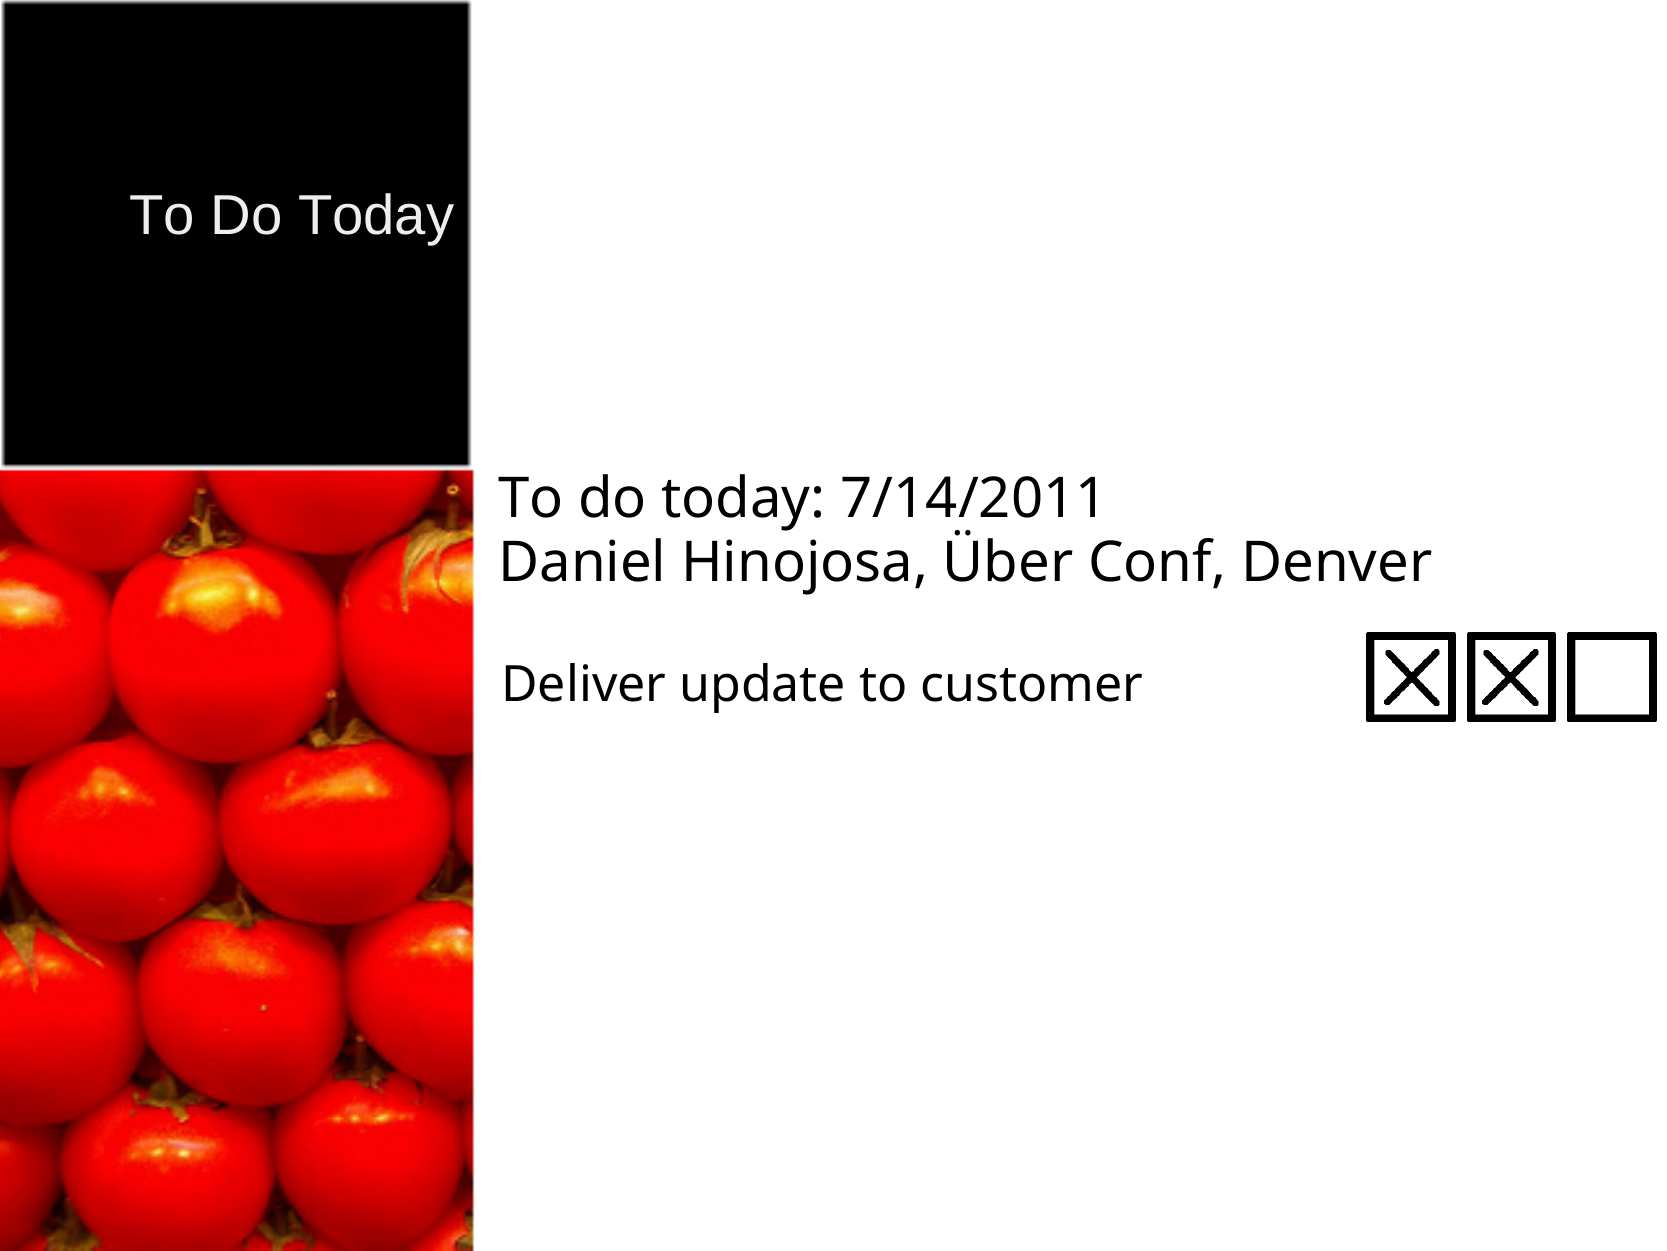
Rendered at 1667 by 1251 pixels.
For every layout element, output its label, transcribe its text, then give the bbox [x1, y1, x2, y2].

text_box To Do Today [23, 183, 455, 248]
text_box To do today: 7/14/2011 Daniel Hinojosa, Über Conf, Denver [498, 466, 1667, 595]
picture [0, 0, 1667, 1251]
list Deliver update to customer [501, 655, 1395, 726]
